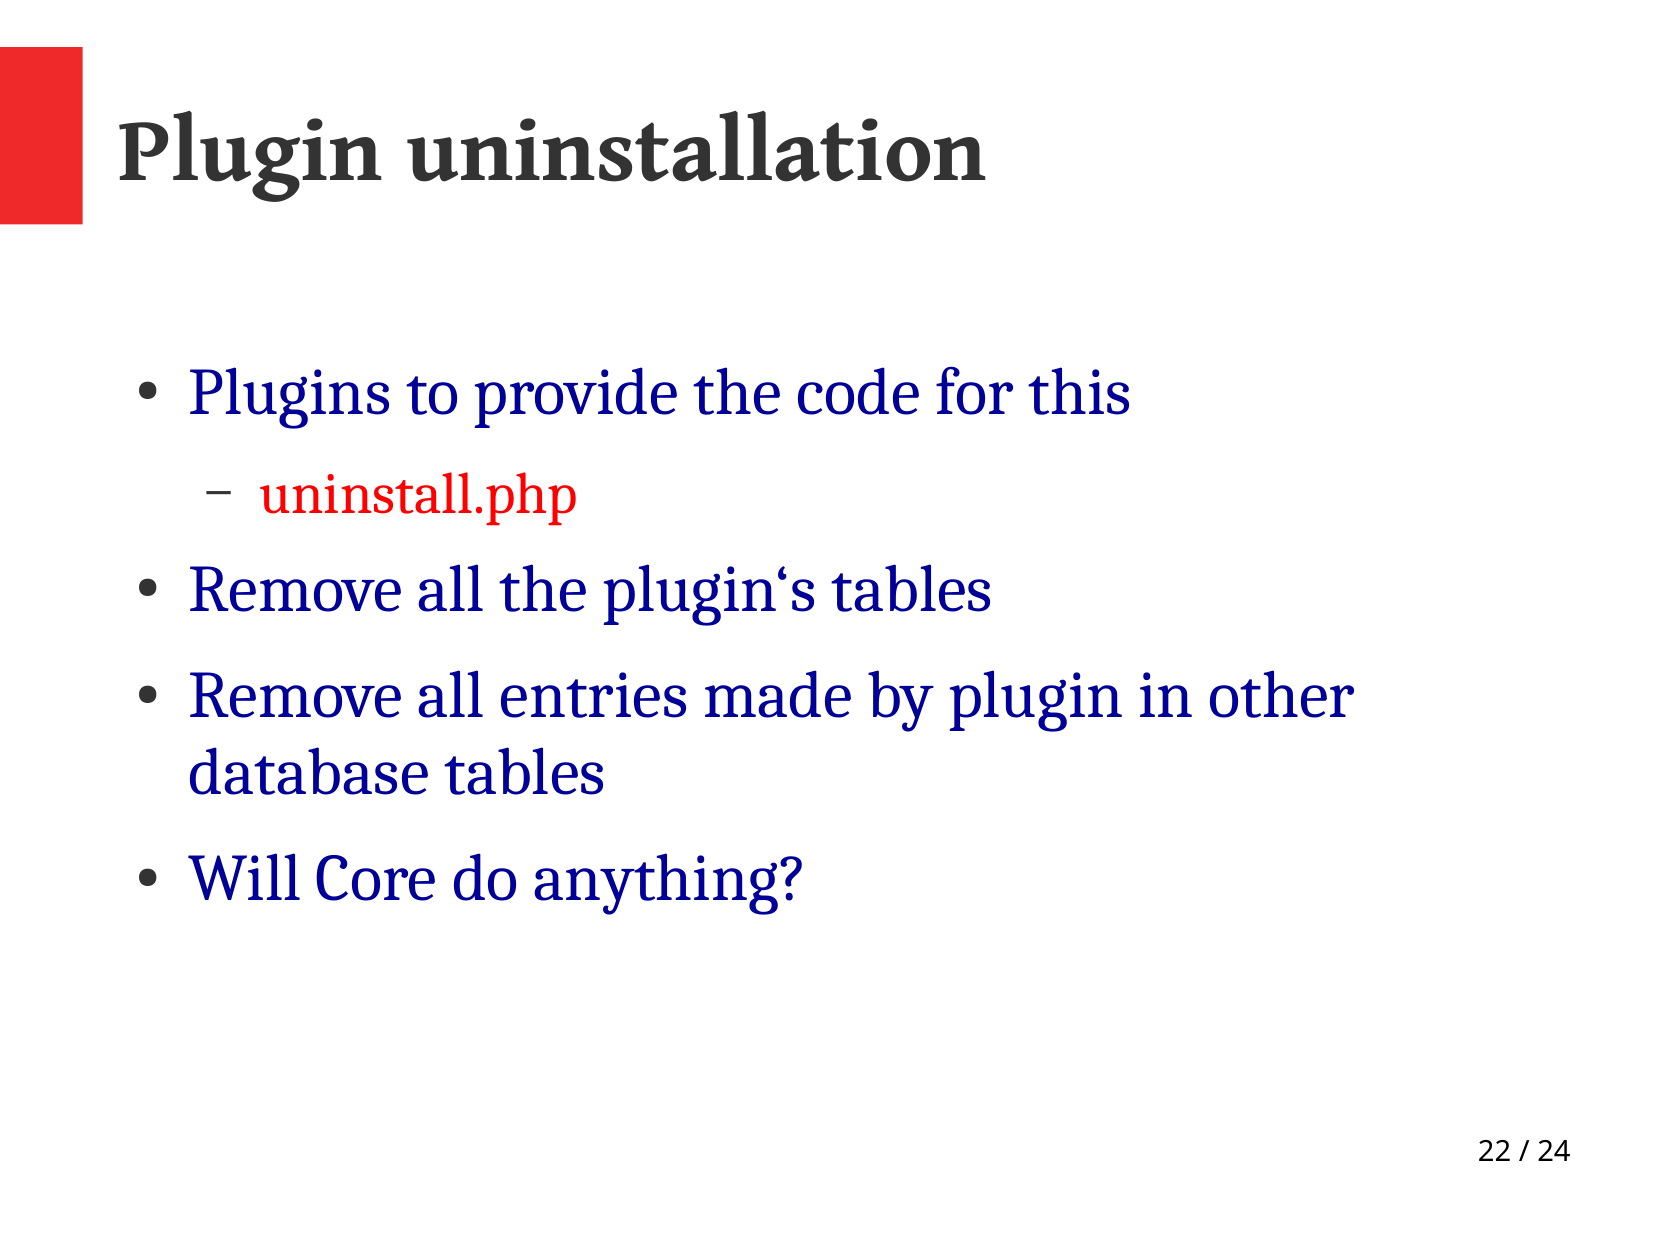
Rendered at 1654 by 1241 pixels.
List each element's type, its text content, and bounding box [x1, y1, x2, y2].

title Plugin uninstallation [118, 49, 1571, 257]
list Plugins to provide the code for this uninstall.php Remove all the plugin‘s tables Remove all entries made by plugin in other database tables Will Core do anything? [118, 354, 1536, 1074]
